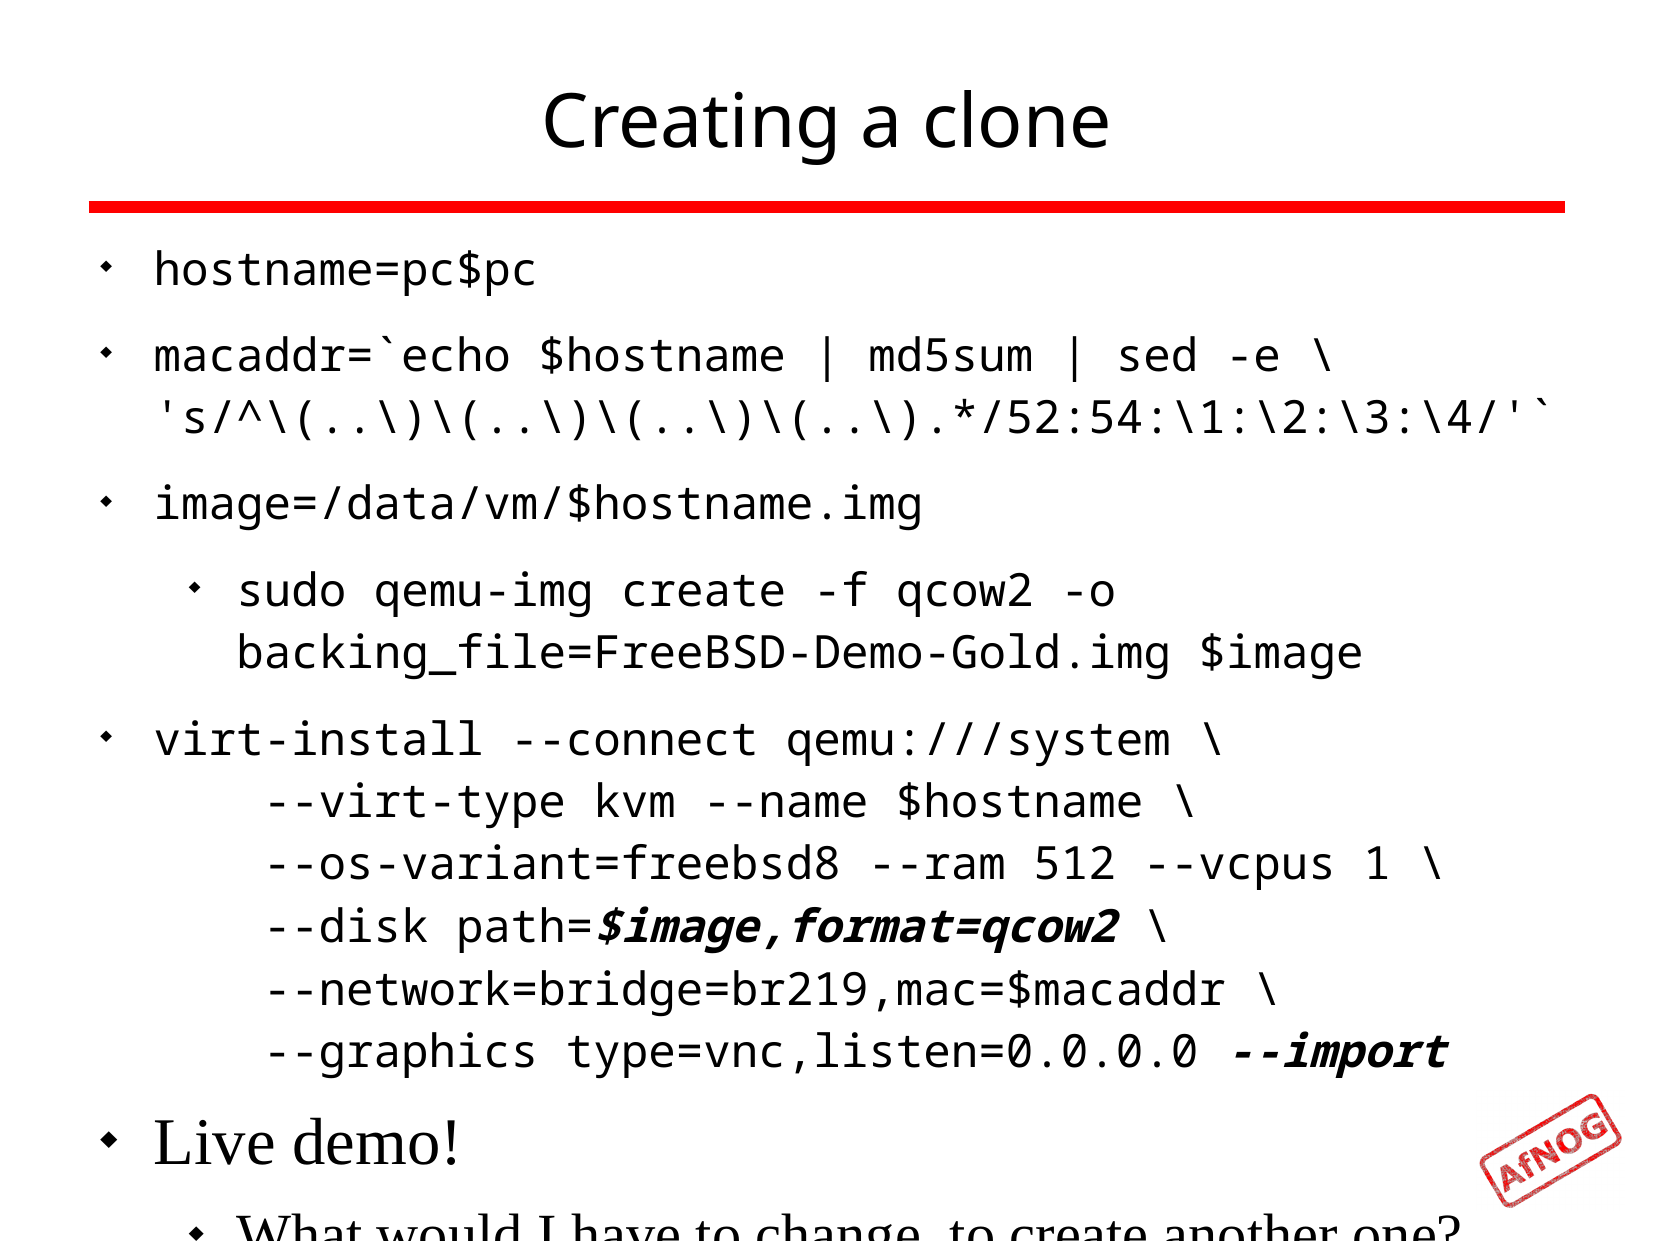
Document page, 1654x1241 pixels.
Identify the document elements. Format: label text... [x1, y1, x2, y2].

title Creating a clone [82, 29, 1571, 207]
picture [1476, 1090, 1625, 1211]
list hostname=pc$pc macaddr=`echo $hostname | md5sum | sed -e \ 's/^\(..\)\(..\)\(..\)\(..\).*/52:54:\1:\2:\3:\4/'` image=/data/vm/$hostname.img sudo qemu-img create -f qcow2 -o backing_file=FreeBSD-Demo-Gold.img $image virt-install --connect qemu:///system \ --virt-type kvm --name $hostname \ --os-variant=freebsd8 --ram 512 --vcpus 1 \ --disk path=$image,format=qcow2 \ --network=bridge=br219,mac=$macaddr \ --graphics type=vnc,listen=0.0.0.0 --import Live demo! What would I have to change, to create another one? [82, 236, 1571, 1152]
